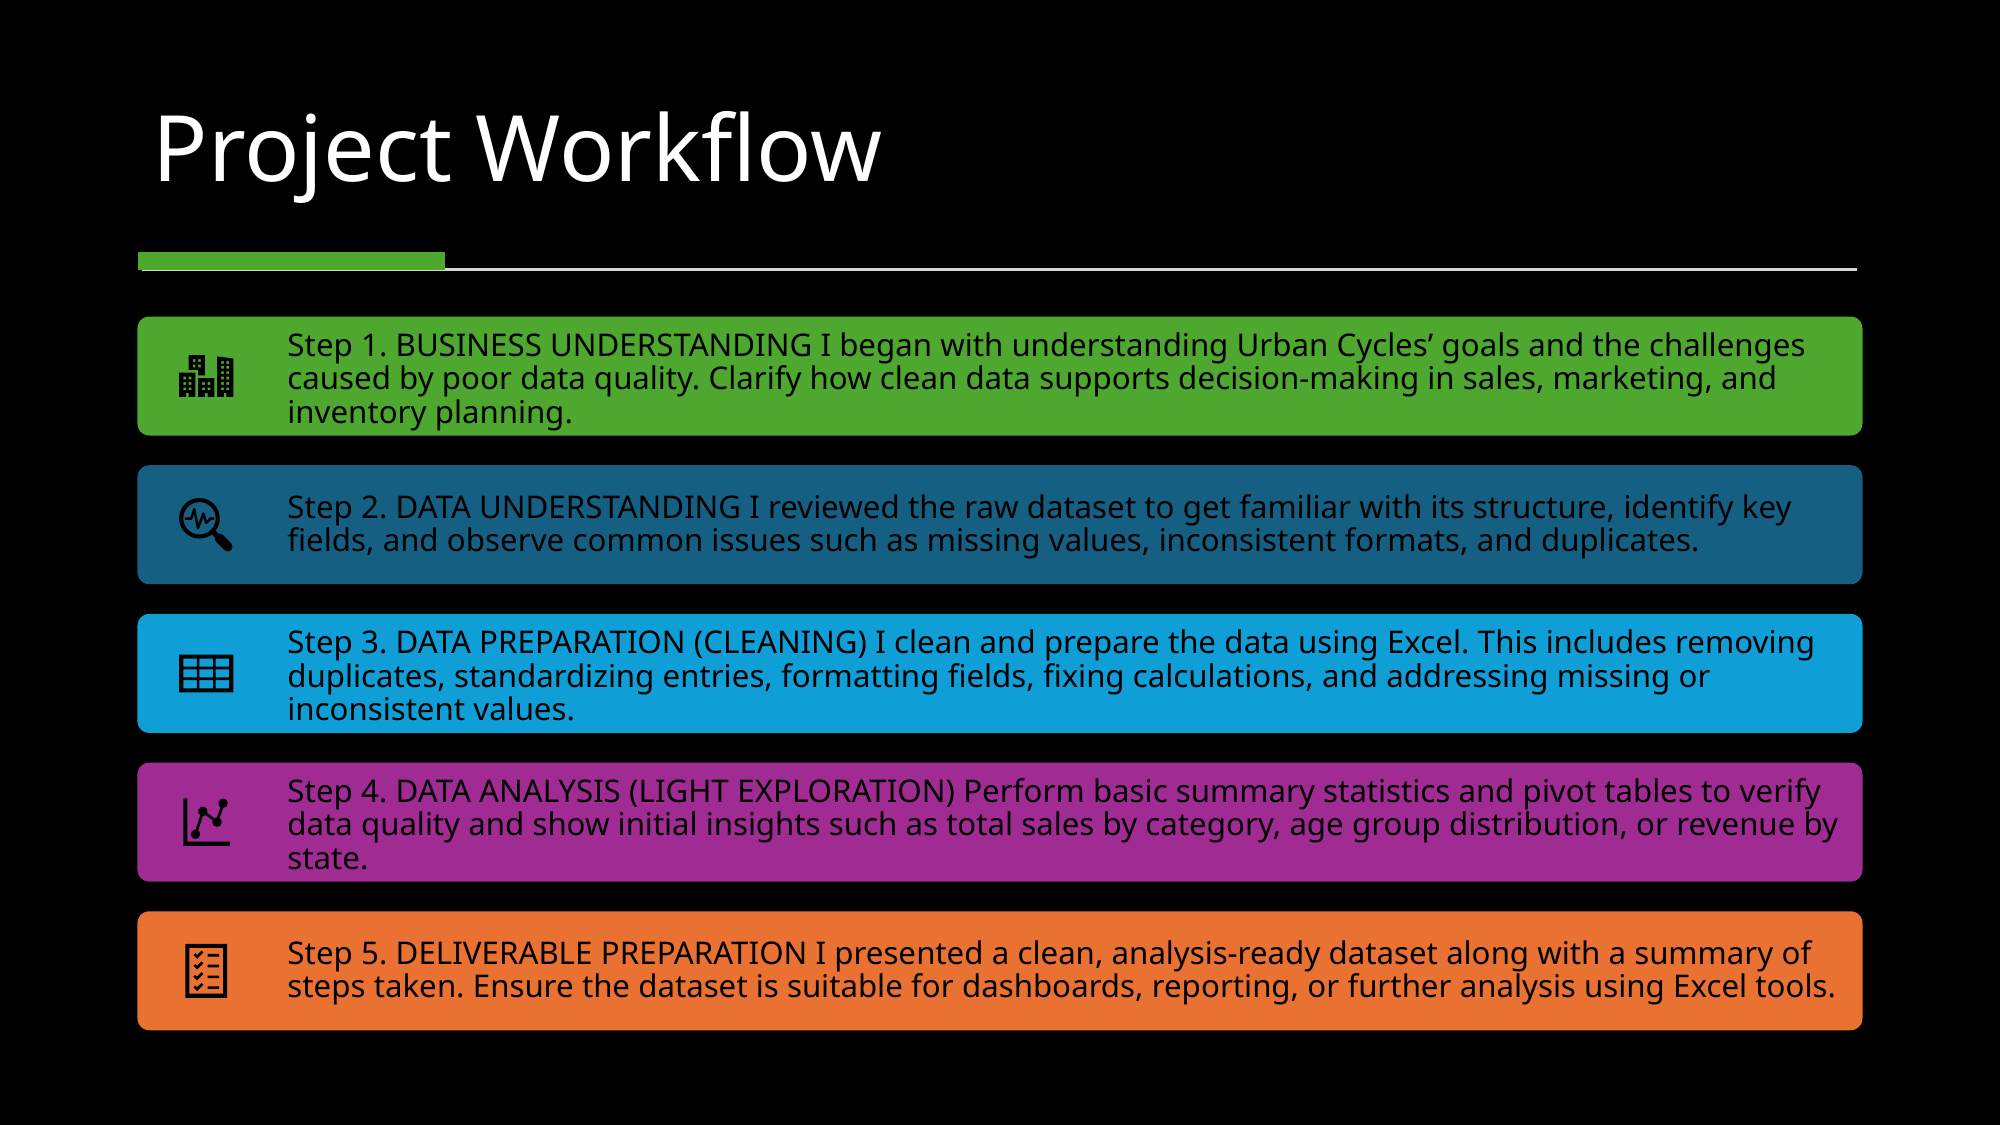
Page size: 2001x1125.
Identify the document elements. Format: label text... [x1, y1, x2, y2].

text_box Step 2. DATA UNDERSTANDING I reviewed the raw dataset to get familiar with its structure, identify key fields, and observe common issues such as missing values, inconsistent formats, and duplicates. [274, 465, 1863, 585]
text_box Step 1. BUSINESS UNDERSTANDING I began with understanding Urban Cycles’ goals and the challenges caused by poor data quality. Clarify how clean data supports decision-making in sales, marketing, and inventory planning. [274, 316, 1863, 436]
text_box Step 4. DATA ANALYSIS (LIGHT EXPLORATION) Perform basic summary statistics and pivot tables to verify data quality and show initial insights such as total sales by category, age group distribution, or revenue by state. [274, 762, 1863, 882]
text_box Step 3. DATA PREPARATION (CLEANING) I clean and prepare the data using Excel. This includes removing duplicates, standardizing entries, formatting fields, fixing calculations, and addressing missing or inconsistent values. [274, 613, 1863, 733]
text_box [0, 0, 2000, 1125]
title Project Workflow [138, 41, 1862, 209]
text_box Step 5. DELIVERABLE PREPARATION I presented a clean, analysis-ready dataset along with a summary of steps taken. Ensure the dataset is suitable for dashboards, reporting, or further analysis using Excel tools. [274, 911, 1863, 1031]
